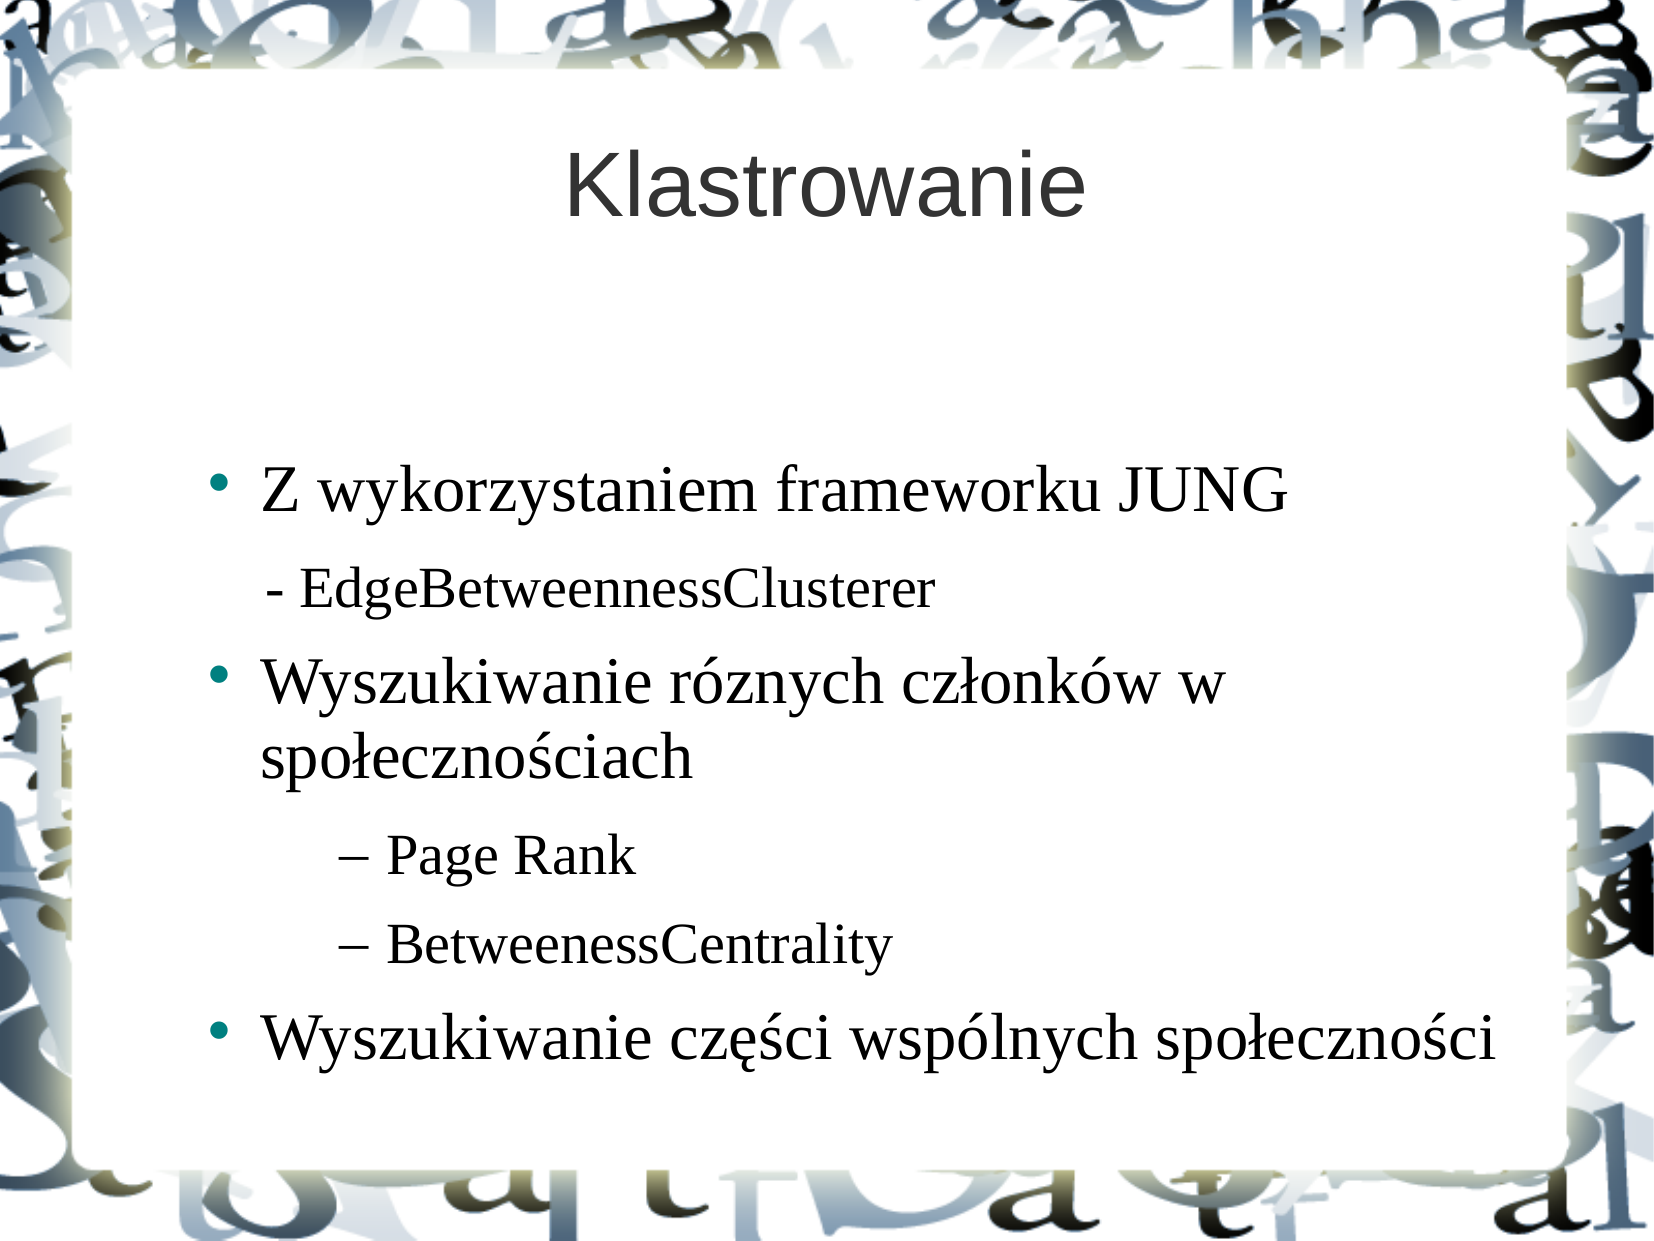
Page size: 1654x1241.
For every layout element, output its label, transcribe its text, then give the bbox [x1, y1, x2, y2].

title Klastrowanie [82, 86, 1571, 279]
list Z wykorzystaniem frameworku JUNG - EdgeBetweennessClusterer Wyszukiwanie róznych członków w społecznościach Page Rank BetweenessCentrality Wyszukiwanie części wspólnych społeczności [189, 337, 1613, 1070]
picture [0, 0, 1654, 1241]
